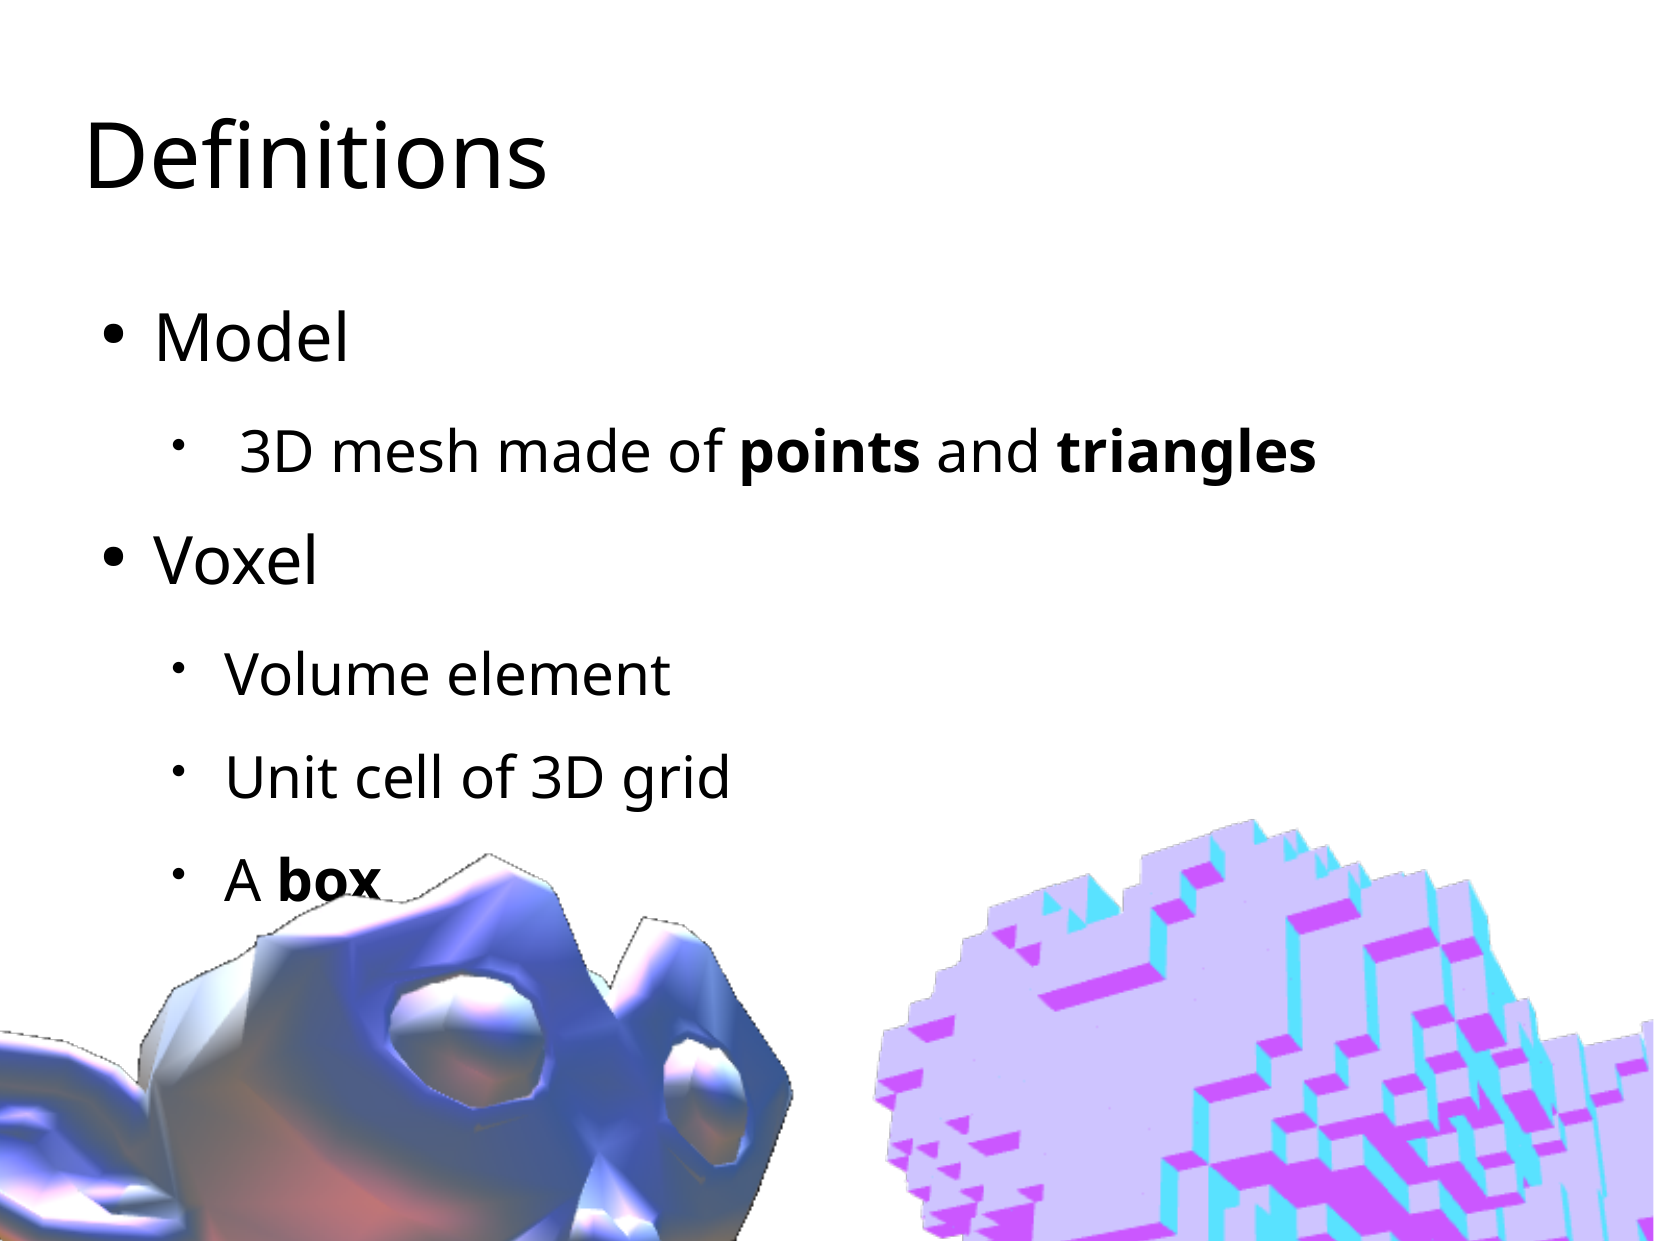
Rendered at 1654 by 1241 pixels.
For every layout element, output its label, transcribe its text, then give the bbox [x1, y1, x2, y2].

picture [0, 720, 1654, 1241]
title Definitions [82, 49, 1571, 257]
list Model 3D mesh made of points and triangles Voxel Volume element Unit cell of 3D grid A box [82, 290, 1571, 748]
